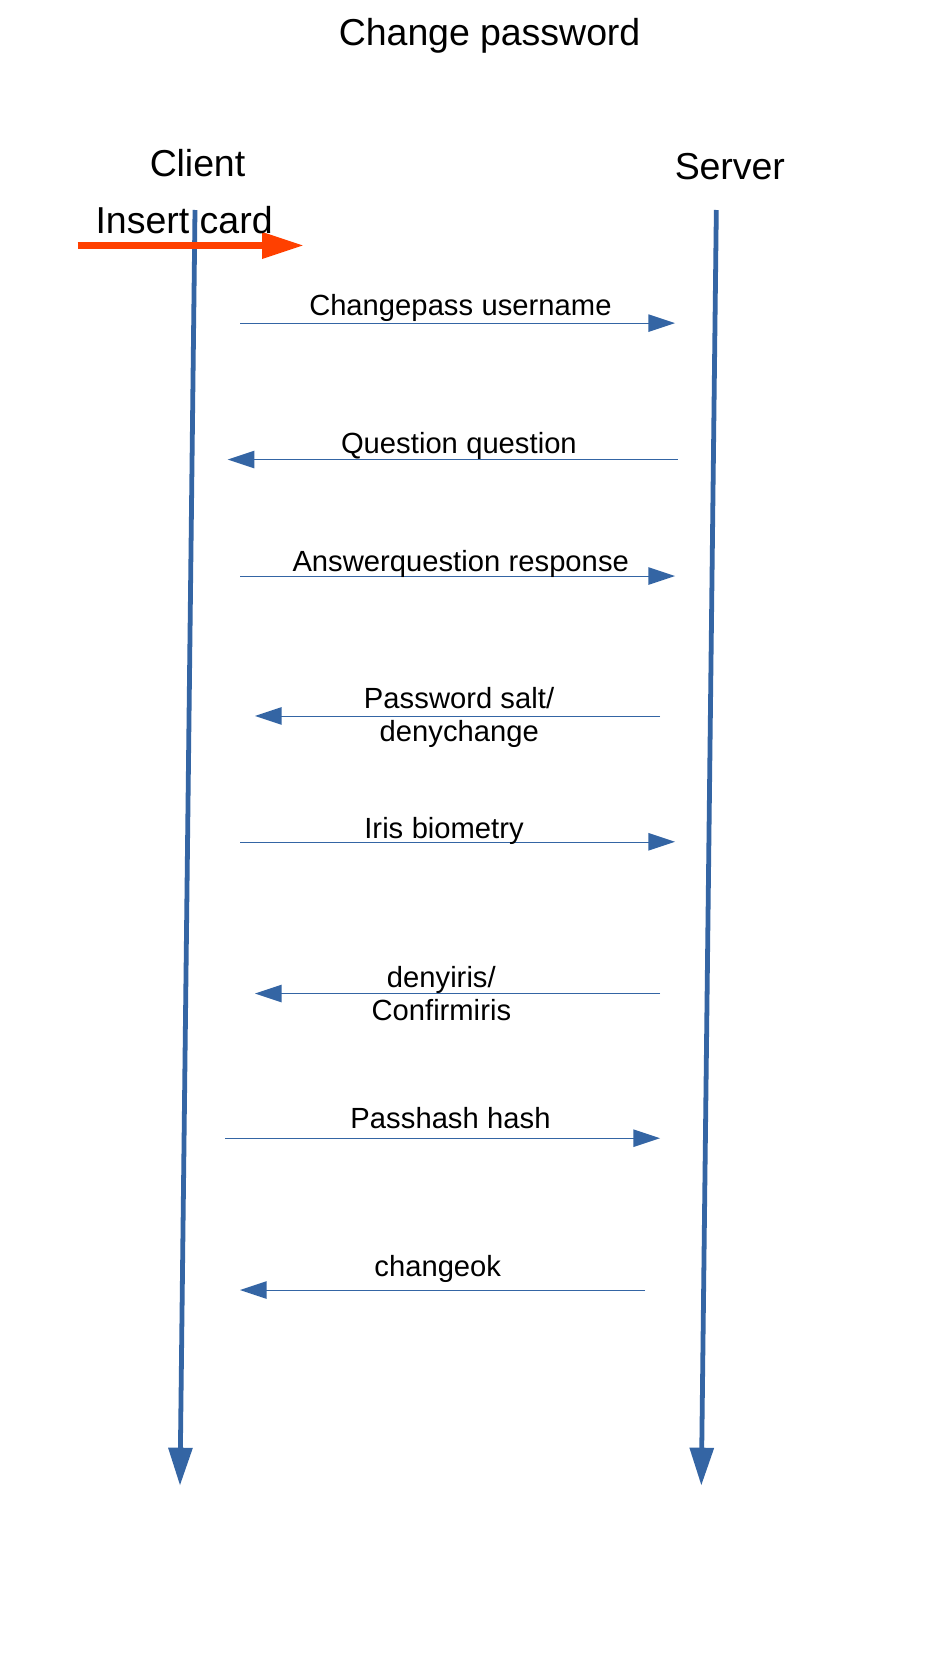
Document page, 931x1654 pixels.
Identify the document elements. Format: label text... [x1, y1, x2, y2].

text_box Client [135, 135, 331, 192]
text_box changeok [359, 1242, 517, 1291]
text_box Answerquestion response [277, 537, 645, 586]
text_box Question question [326, 420, 593, 468]
text_box Iris biometry [349, 804, 539, 853]
text_box Change password [324, 3, 670, 103]
text_box denyiris/ Confirmiris [356, 954, 571, 1035]
text_box Server [660, 138, 856, 196]
text_box Password salt/ denychange [349, 675, 570, 756]
text_box Changepass username [294, 281, 627, 330]
text_box Insert card [80, 191, 288, 249]
text_box Passhash hash [335, 1095, 566, 1143]
